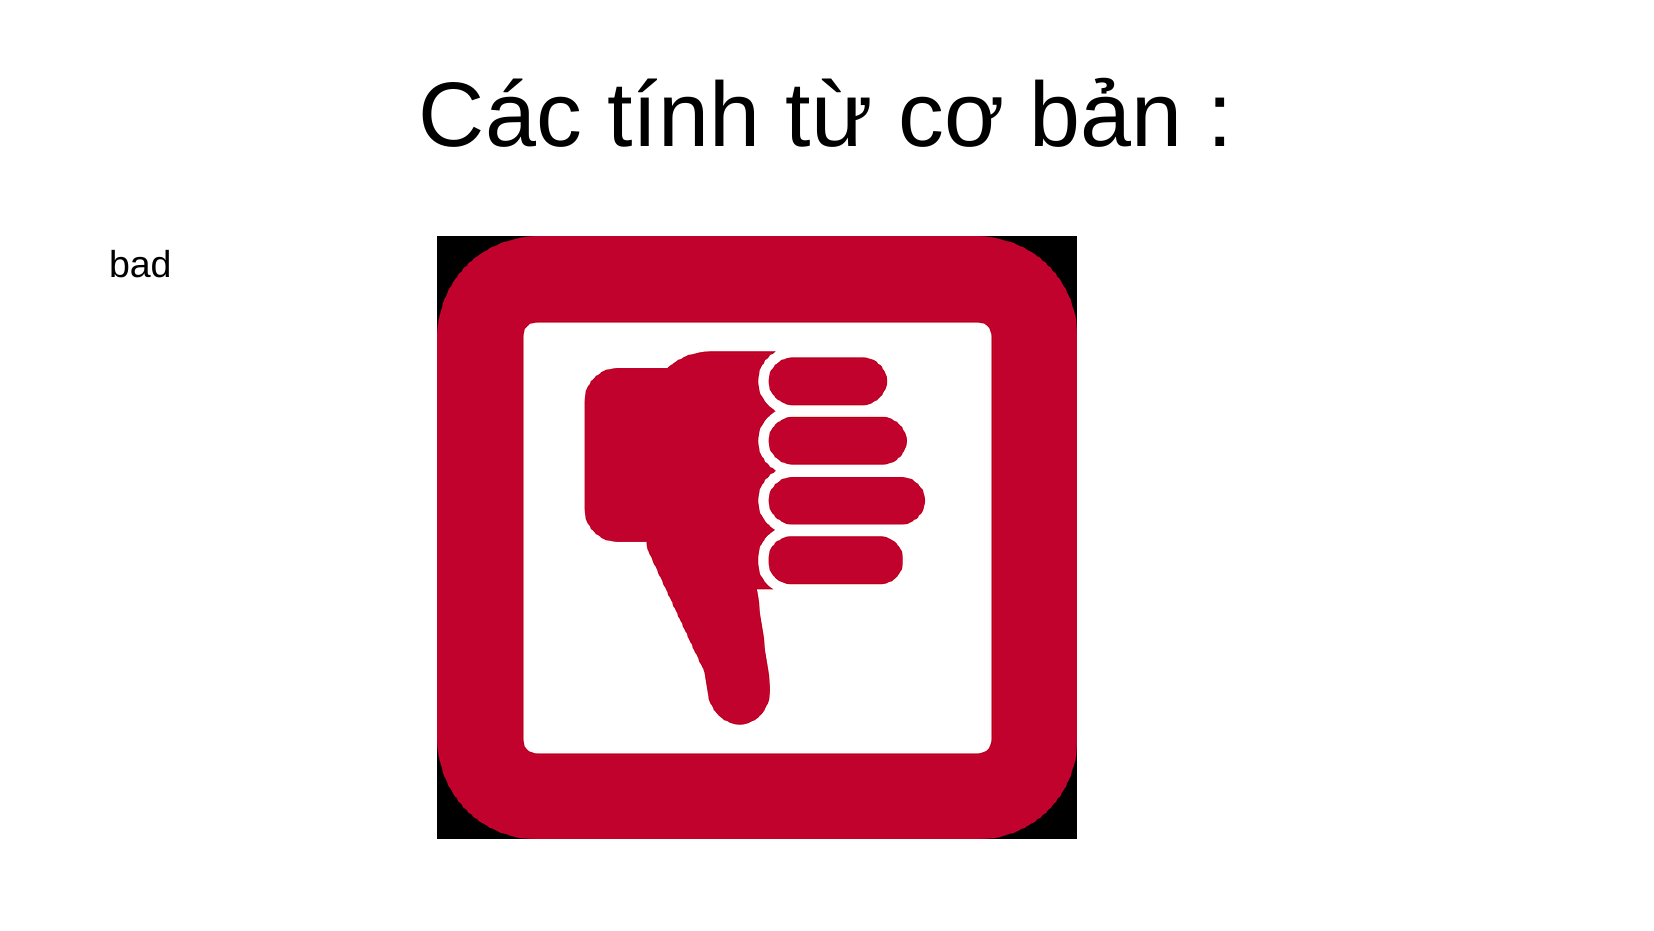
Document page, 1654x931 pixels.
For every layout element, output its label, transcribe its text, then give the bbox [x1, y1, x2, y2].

text_box bad [94, 236, 437, 294]
title Các tính từ cơ bản : [82, 37, 1571, 193]
picture [437, 236, 1077, 839]
